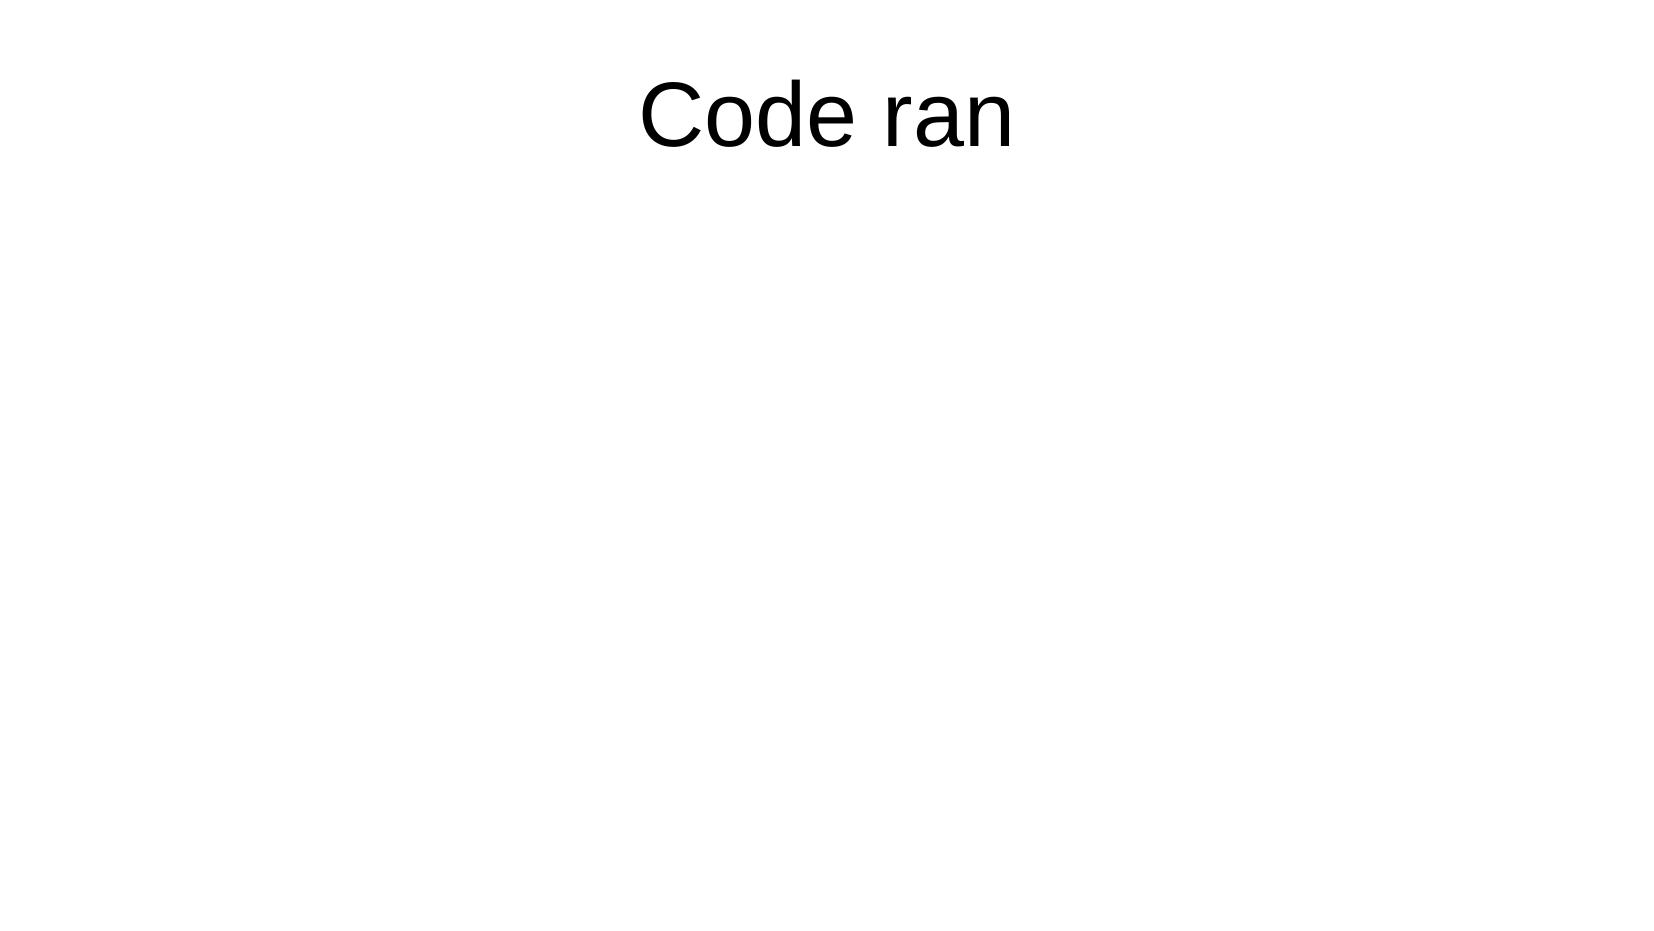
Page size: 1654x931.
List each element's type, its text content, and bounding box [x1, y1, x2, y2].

title Code ran [82, 37, 1571, 193]
